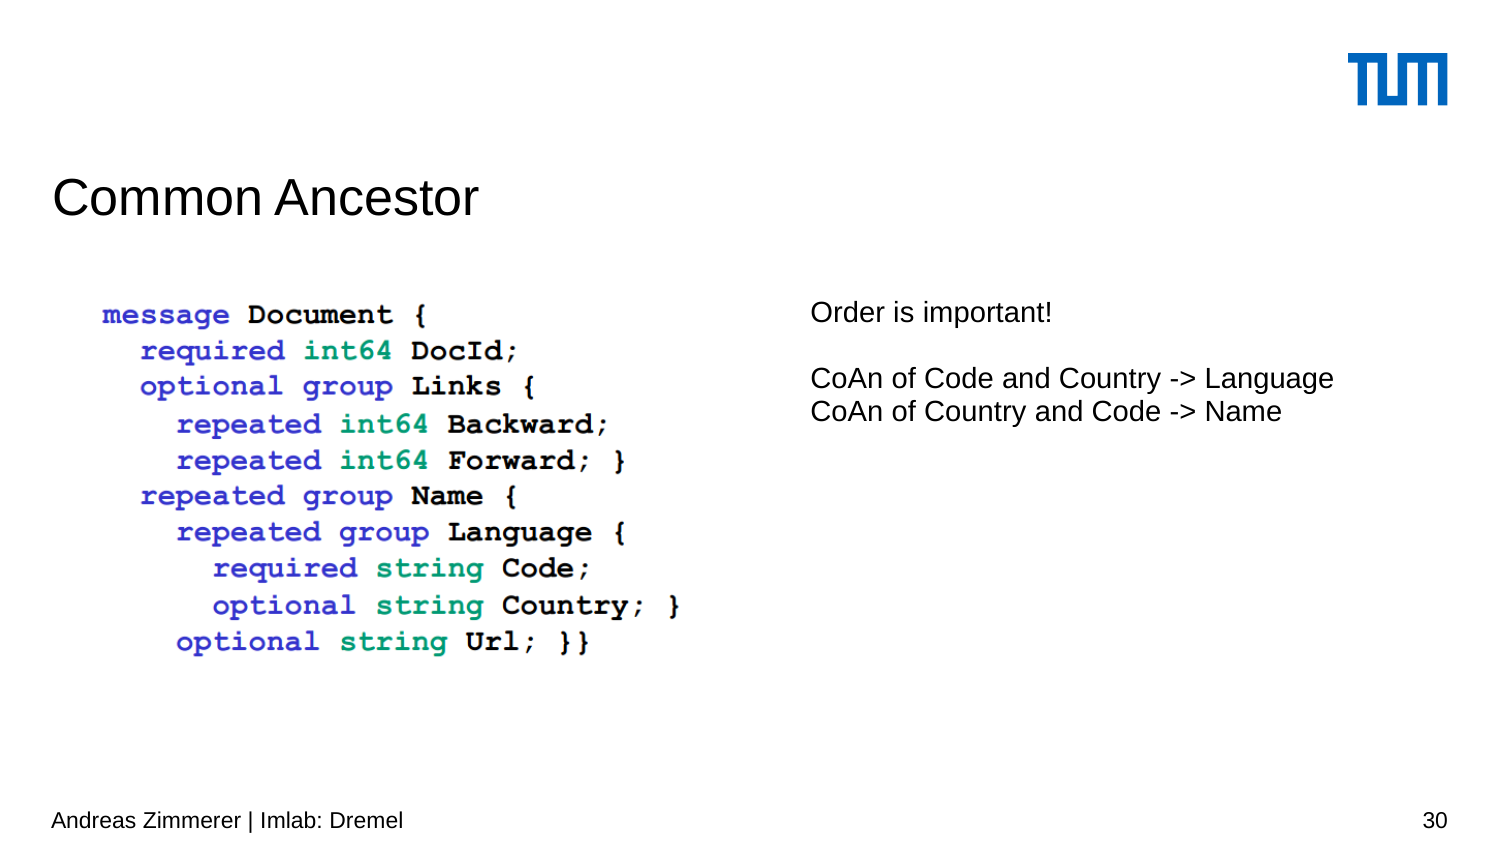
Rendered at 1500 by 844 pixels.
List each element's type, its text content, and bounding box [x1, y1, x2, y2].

picture [90, 290, 689, 676]
footer Andreas Zimmerer | Imlab: Dremel [51, 796, 1112, 842]
text_box Order is important! CoAn of Code and Country -> Language CoAn of Country and Code -> Name [795, 289, 1351, 436]
slide_number <number> [1112, 796, 1448, 842]
title Common Ancestor [52, 159, 1449, 227]
